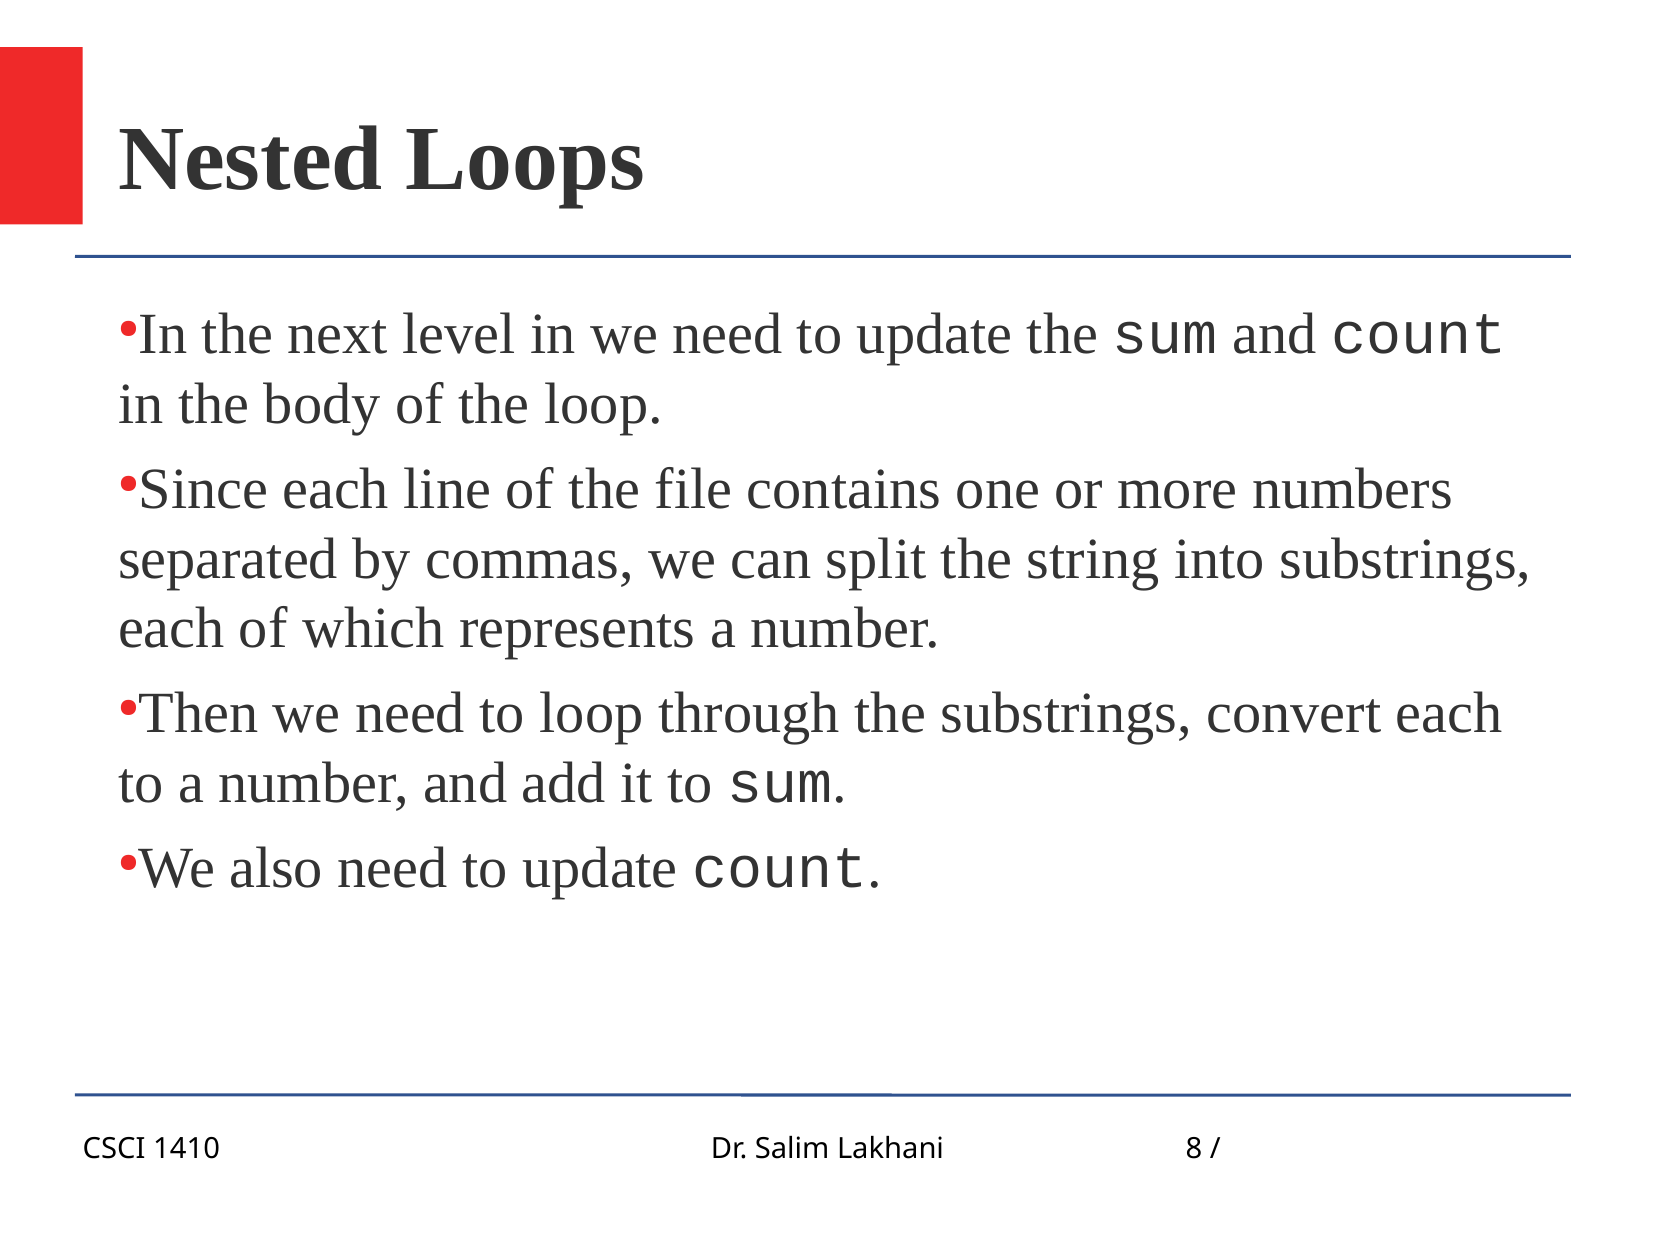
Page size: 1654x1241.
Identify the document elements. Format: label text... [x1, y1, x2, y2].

text_box CSCI 1410 [82, 1129, 468, 1216]
title Nested Loops [118, 49, 1571, 257]
text_box / [1185, 1129, 1571, 1216]
text_box Dr. Salim Lakhani [565, 1129, 1090, 1216]
list In the next level in we need to update the sum and count in the body of the loop. Since each line of the file contains one or more numbers separated by commas, we can split the string into substrings, each of which represents a number. Then we need to loop through the substrings, convert each to a number, and add it to sum. We also need to update count. [118, 295, 1536, 1080]
